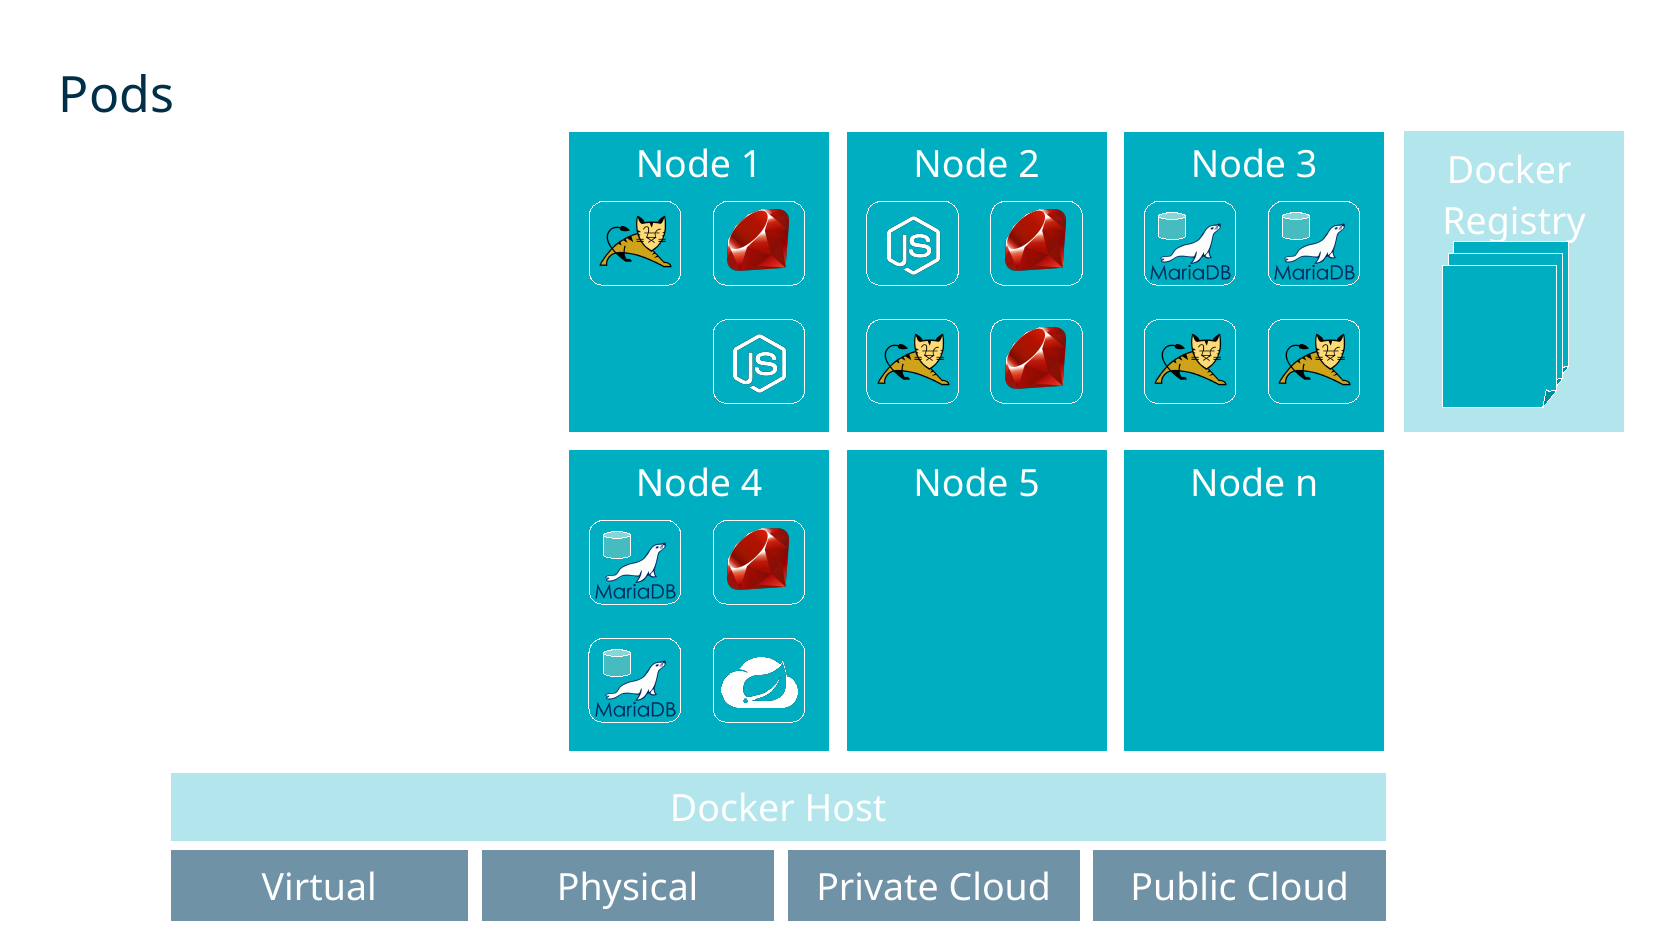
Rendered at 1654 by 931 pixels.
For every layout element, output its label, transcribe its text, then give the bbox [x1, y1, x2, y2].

text_box Node 1 [569, 132, 829, 432]
picture [882, 214, 945, 277]
picture [875, 331, 958, 387]
title Pods [59, 59, 557, 219]
text_box Node 3 [1124, 132, 1384, 432]
picture [1276, 331, 1359, 387]
text_box Node 2 [847, 132, 1107, 432]
picture [727, 528, 789, 590]
picture [727, 209, 789, 271]
picture [1271, 222, 1364, 282]
text_box Docker Registry [1404, 131, 1624, 432]
picture [597, 213, 680, 269]
picture [721, 656, 798, 708]
picture [1005, 327, 1066, 389]
text_box Private Cloud [788, 850, 1080, 921]
text_box [1442, 241, 1569, 408]
text_box [1282, 217, 1310, 222]
text_box Docker Host [171, 773, 1386, 841]
picture [1005, 209, 1066, 271]
picture [1147, 222, 1240, 282]
picture [1152, 331, 1235, 387]
text_box [1158, 217, 1186, 222]
picture [728, 332, 791, 395]
text_box Node 4 [569, 451, 829, 751]
picture [592, 541, 684, 601]
text_box [603, 654, 631, 659]
picture [592, 659, 684, 719]
text_box Public Cloud [1093, 850, 1386, 921]
text_box [603, 536, 631, 541]
text_box Node n [1124, 451, 1384, 751]
text_box Physical [482, 850, 774, 921]
text_box Virtual [171, 850, 468, 921]
text_box Node 5 [847, 451, 1107, 751]
